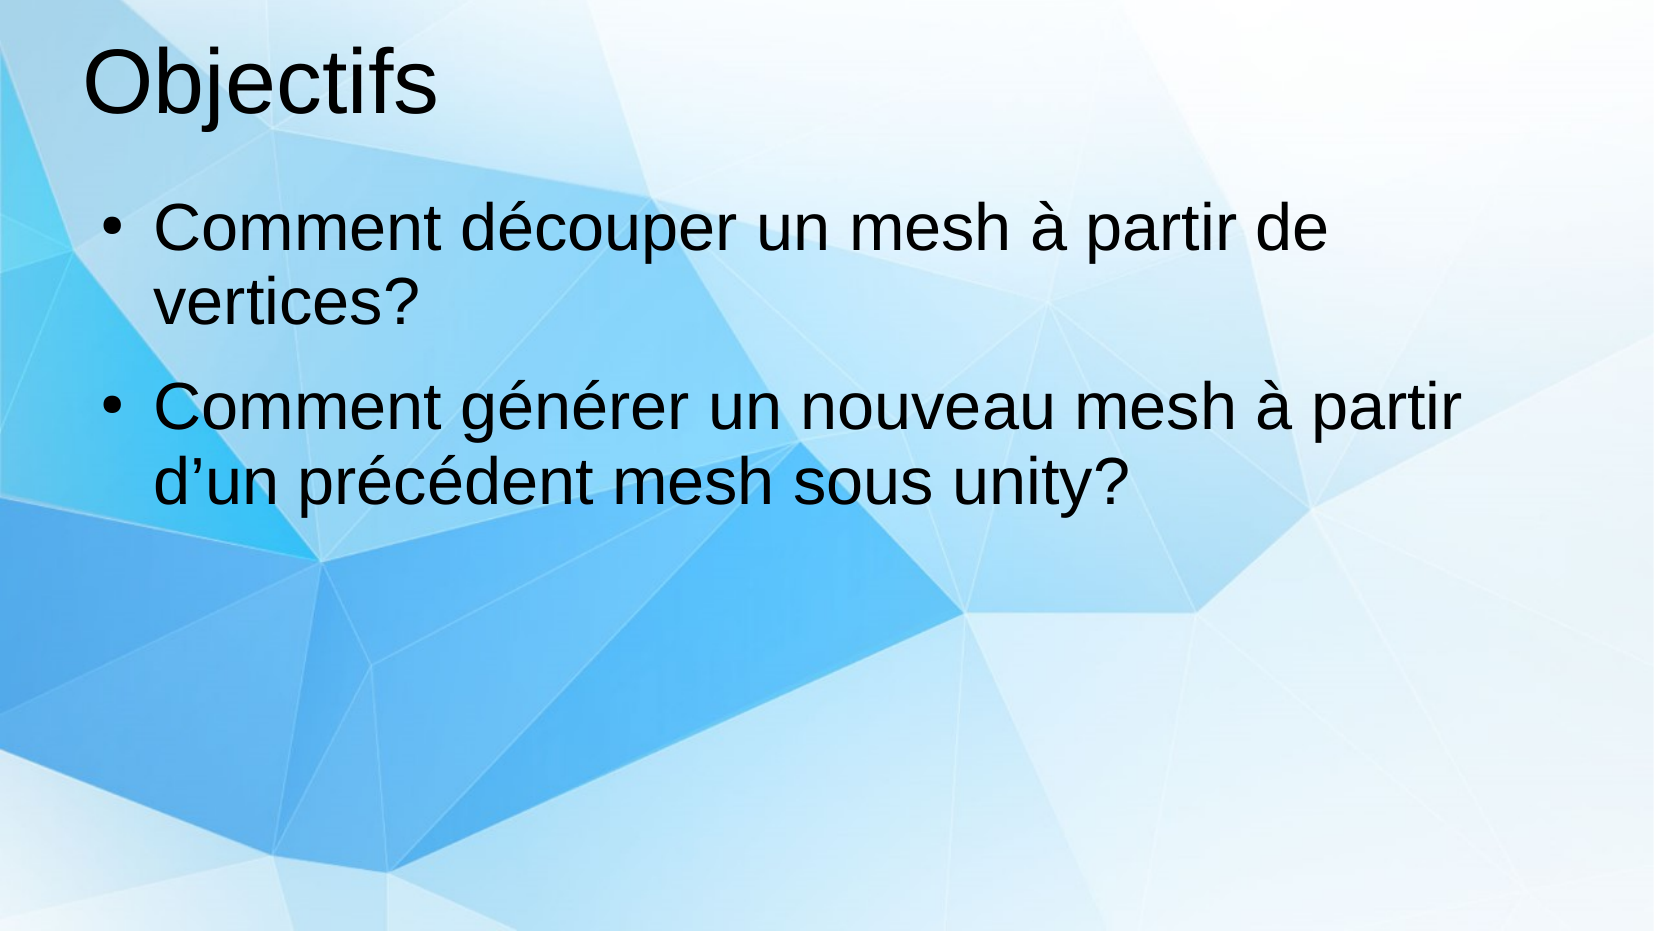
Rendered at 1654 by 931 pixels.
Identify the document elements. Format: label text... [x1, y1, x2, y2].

list Comment découper un mesh à partir de vertices? Comment générer un nouveau mesh à partir d’un précédent mesh sous unity? [82, 189, 1571, 758]
title Objectifs [82, 0, 1571, 164]
picture [0, 0, 1654, 931]
